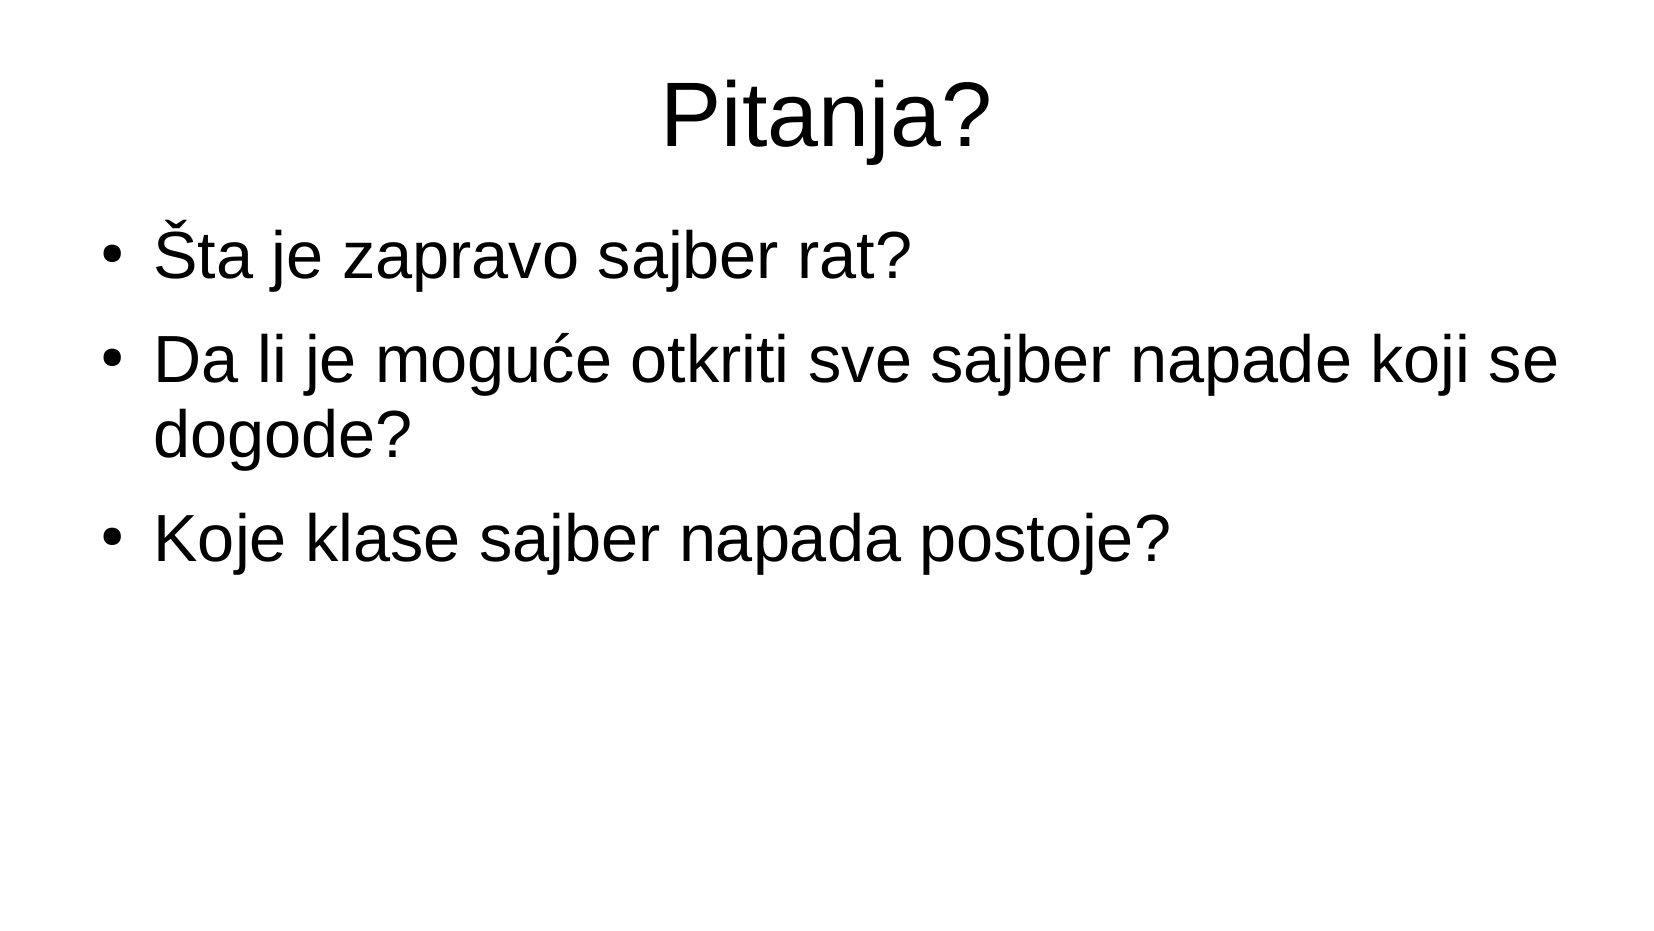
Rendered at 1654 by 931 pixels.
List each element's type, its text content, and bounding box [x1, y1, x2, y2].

list Šta je zapravo sajber rat? Da li je moguće otkriti sve sajber napade koji se dogode? Koje klase sajber napada postoje? [82, 217, 1571, 758]
title Pitanja? [82, 37, 1571, 193]
